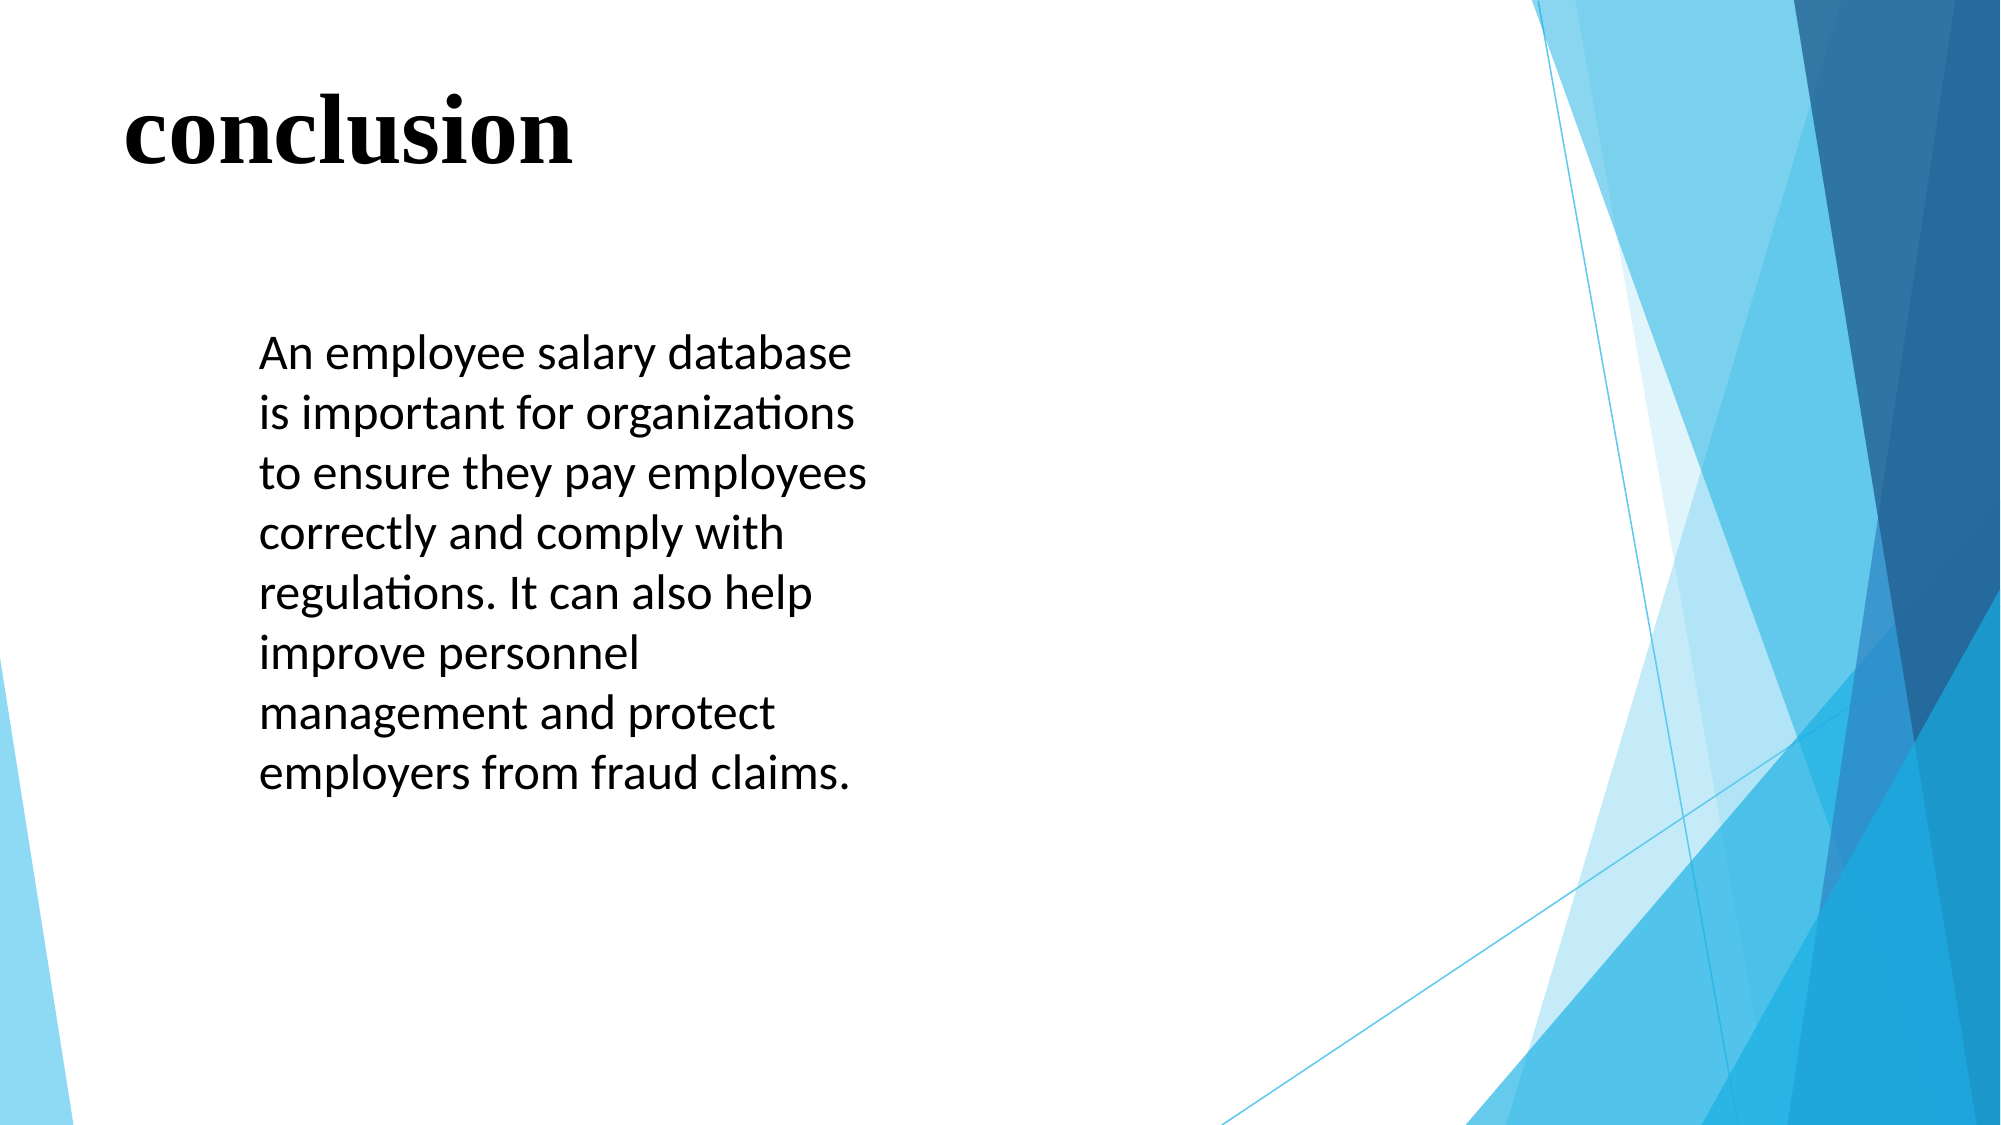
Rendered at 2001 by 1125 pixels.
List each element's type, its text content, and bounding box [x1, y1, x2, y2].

text_box An employee salary database is important for organizations to ensure they pay employees correctly and comply with regulations. It can also help improve personnel management and protect employers from fraud claims. [243, 312, 898, 813]
title conclusion [123, 63, 1877, 188]
